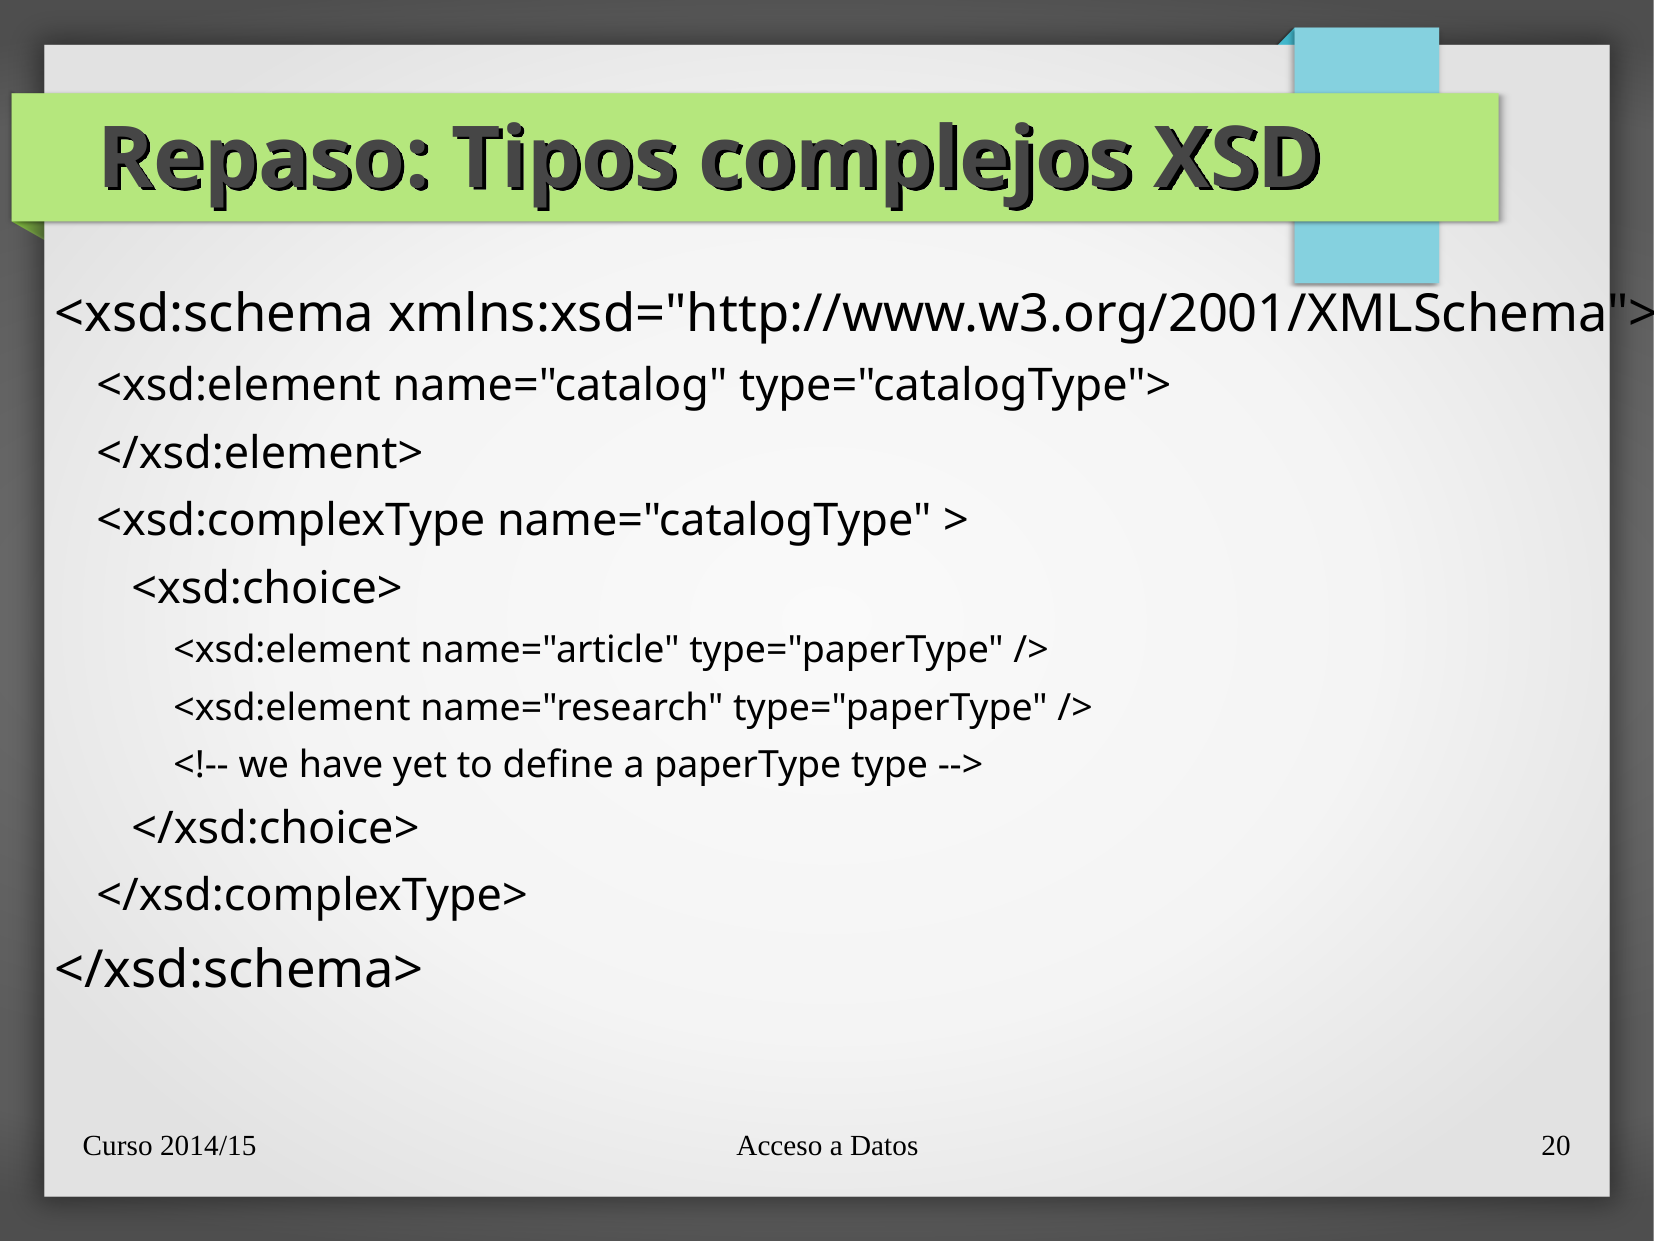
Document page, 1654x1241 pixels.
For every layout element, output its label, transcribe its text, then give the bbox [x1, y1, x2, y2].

list <xsd:schema xmlns:xsd="http://www.w3.org/2001/XMLSchema"> <xsd:element name="catalog" type="catalogType"> </xsd:element> <xsd:complexType name="catalogType" > <xsd:choice> <xsd:element name="article" type="paperType" /> <xsd:element name="research" type="paperType" /> <!-- we have yet to define a paperType type --> </xsd:choice> </xsd:complexType> </xsd:schema> [23, 267, 1654, 1087]
title Repaso: Tipos complejos XSD [82, 49, 1571, 257]
picture [0, 0, 1654, 1241]
